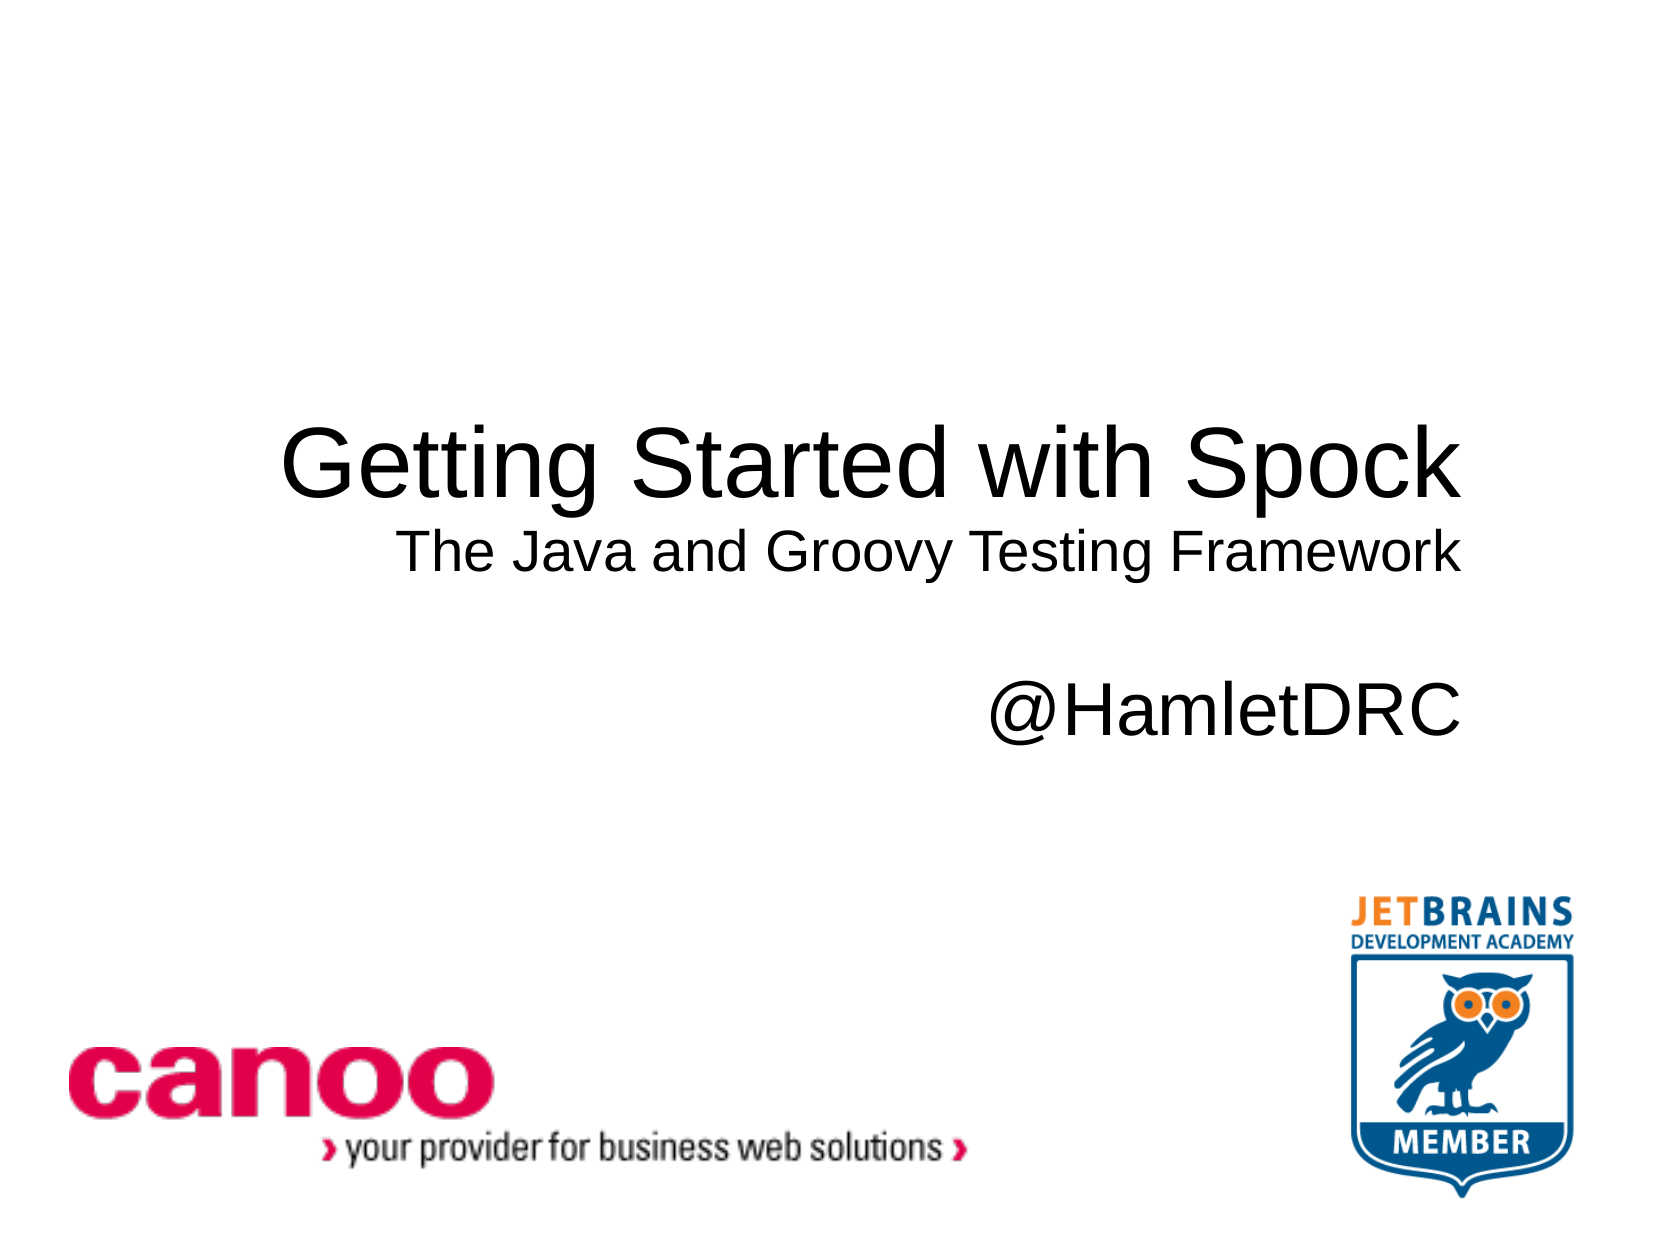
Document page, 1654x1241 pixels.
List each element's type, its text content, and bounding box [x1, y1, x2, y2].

picture [69, 1047, 970, 1177]
subtitle Getting Started with Spock The Java and Groovy Testing Framework @HamletDRC [82, 56, 1463, 1102]
picture [1350, 895, 1575, 1201]
